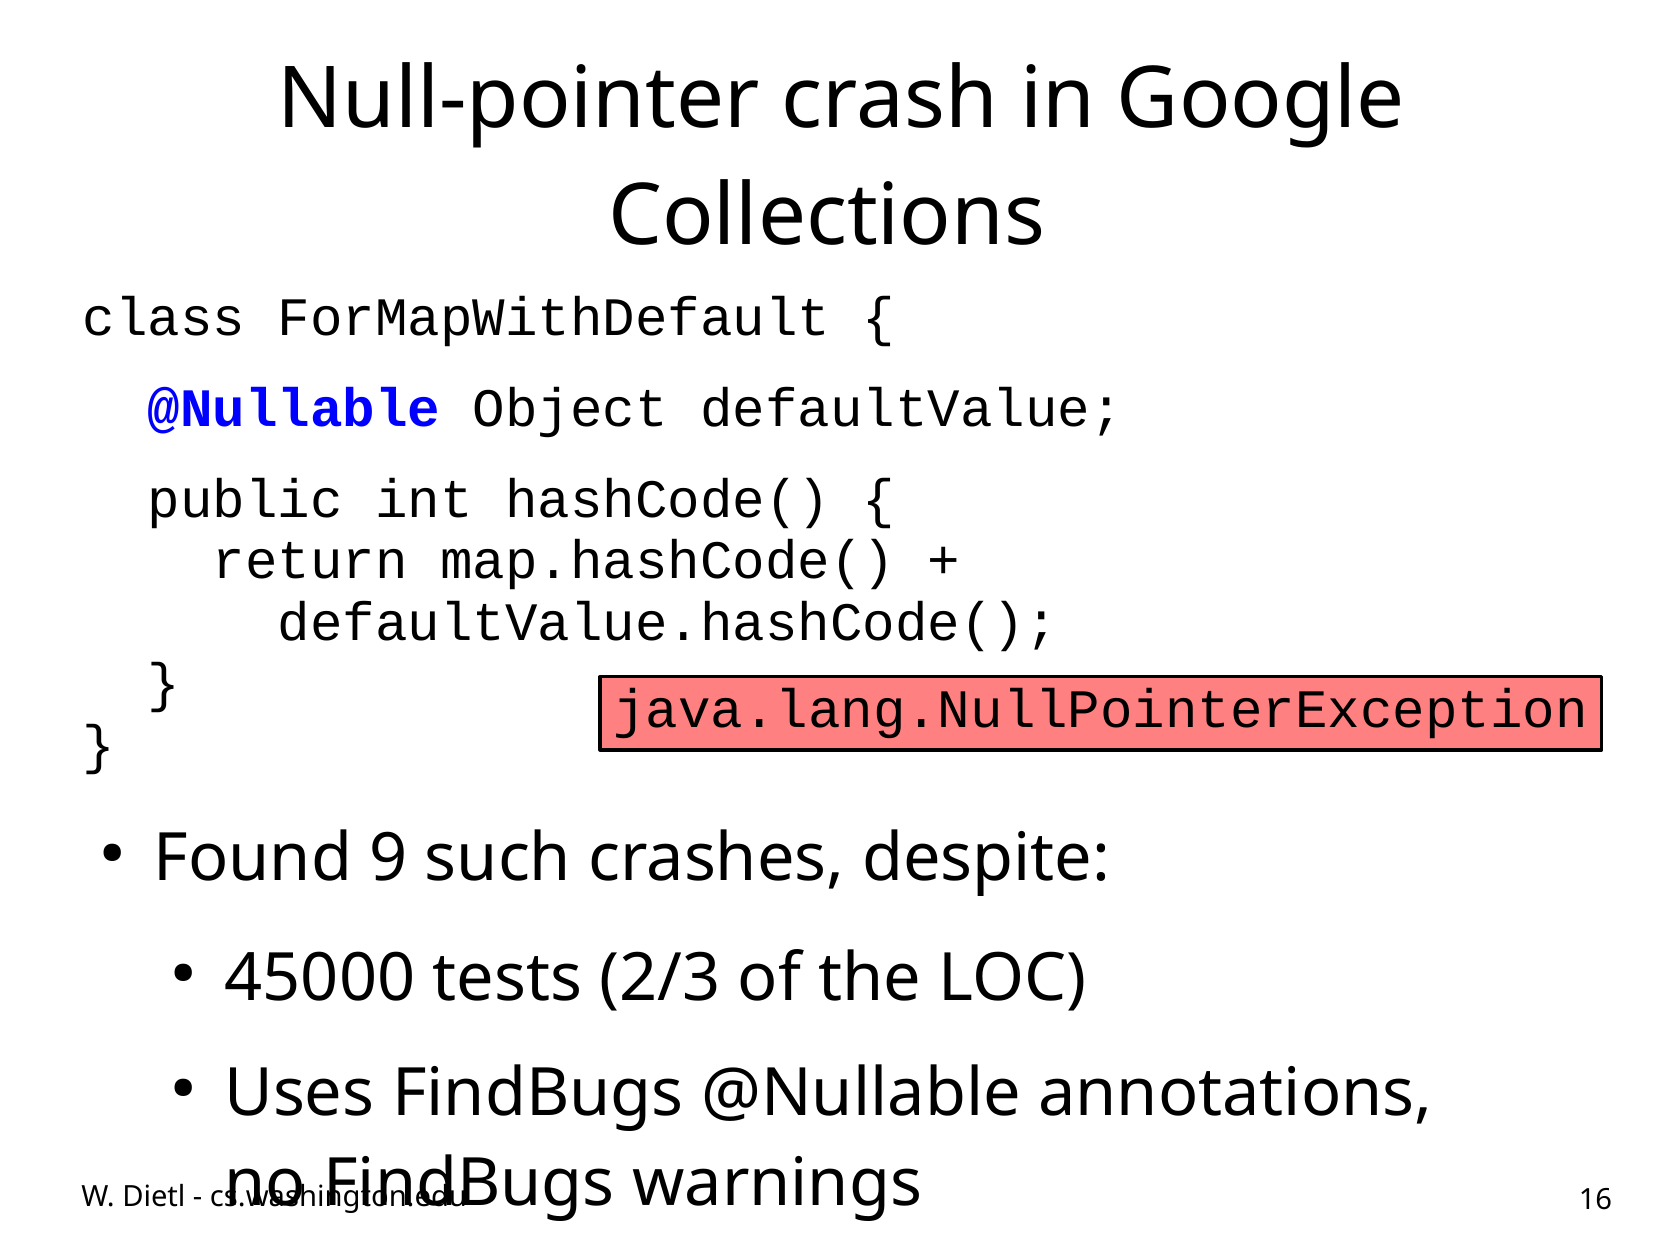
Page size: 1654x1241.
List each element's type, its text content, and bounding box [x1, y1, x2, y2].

list class ForMapWithDefault { @Nullable Object defaultValue; public int hashCode() { return map.hashCode() + defaultValue.hashCode(); } } Found 9 such crashes, despite: 45000 tests (2/3 of the LOC) Uses FindBugs @Nullable annotations, no FindBugs warnings [82, 290, 1571, 1174]
text_box java.lang.NullPointerException [600, 676, 1602, 751]
title Null-pointer crash in Google Collections [41, 49, 1613, 257]
